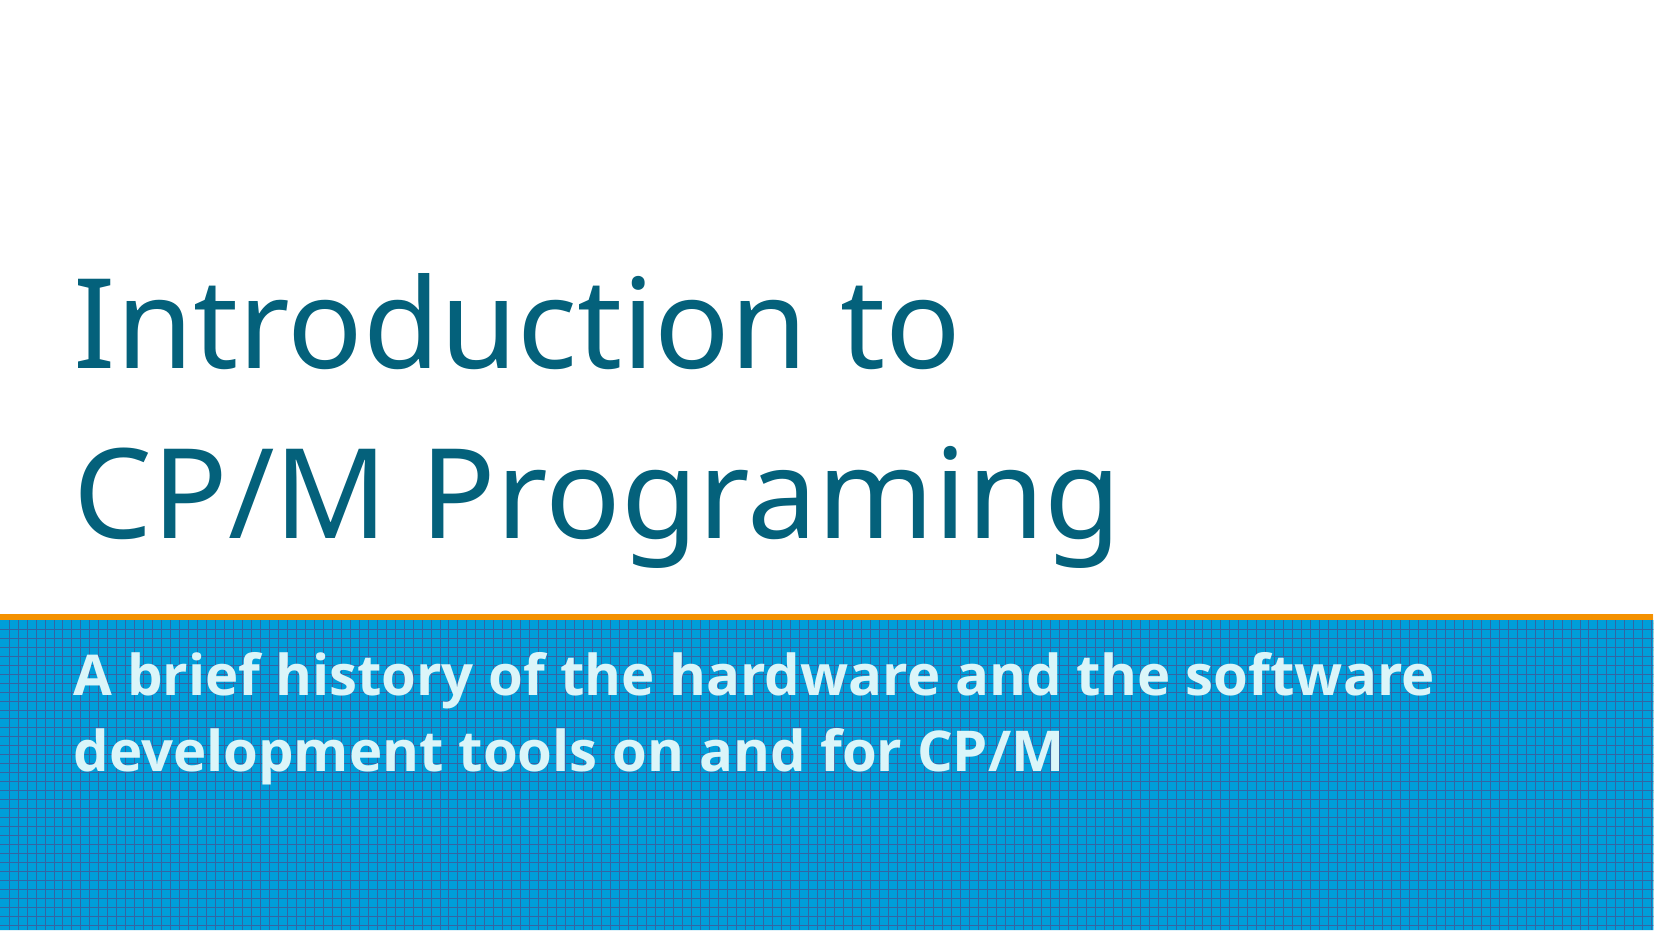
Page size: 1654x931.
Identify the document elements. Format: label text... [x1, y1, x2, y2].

title Introduction to CP/M Programing [73, 44, 1551, 576]
subtitle A brief history of the hardware and the software development tools on and for CP/M [73, 634, 1551, 827]
